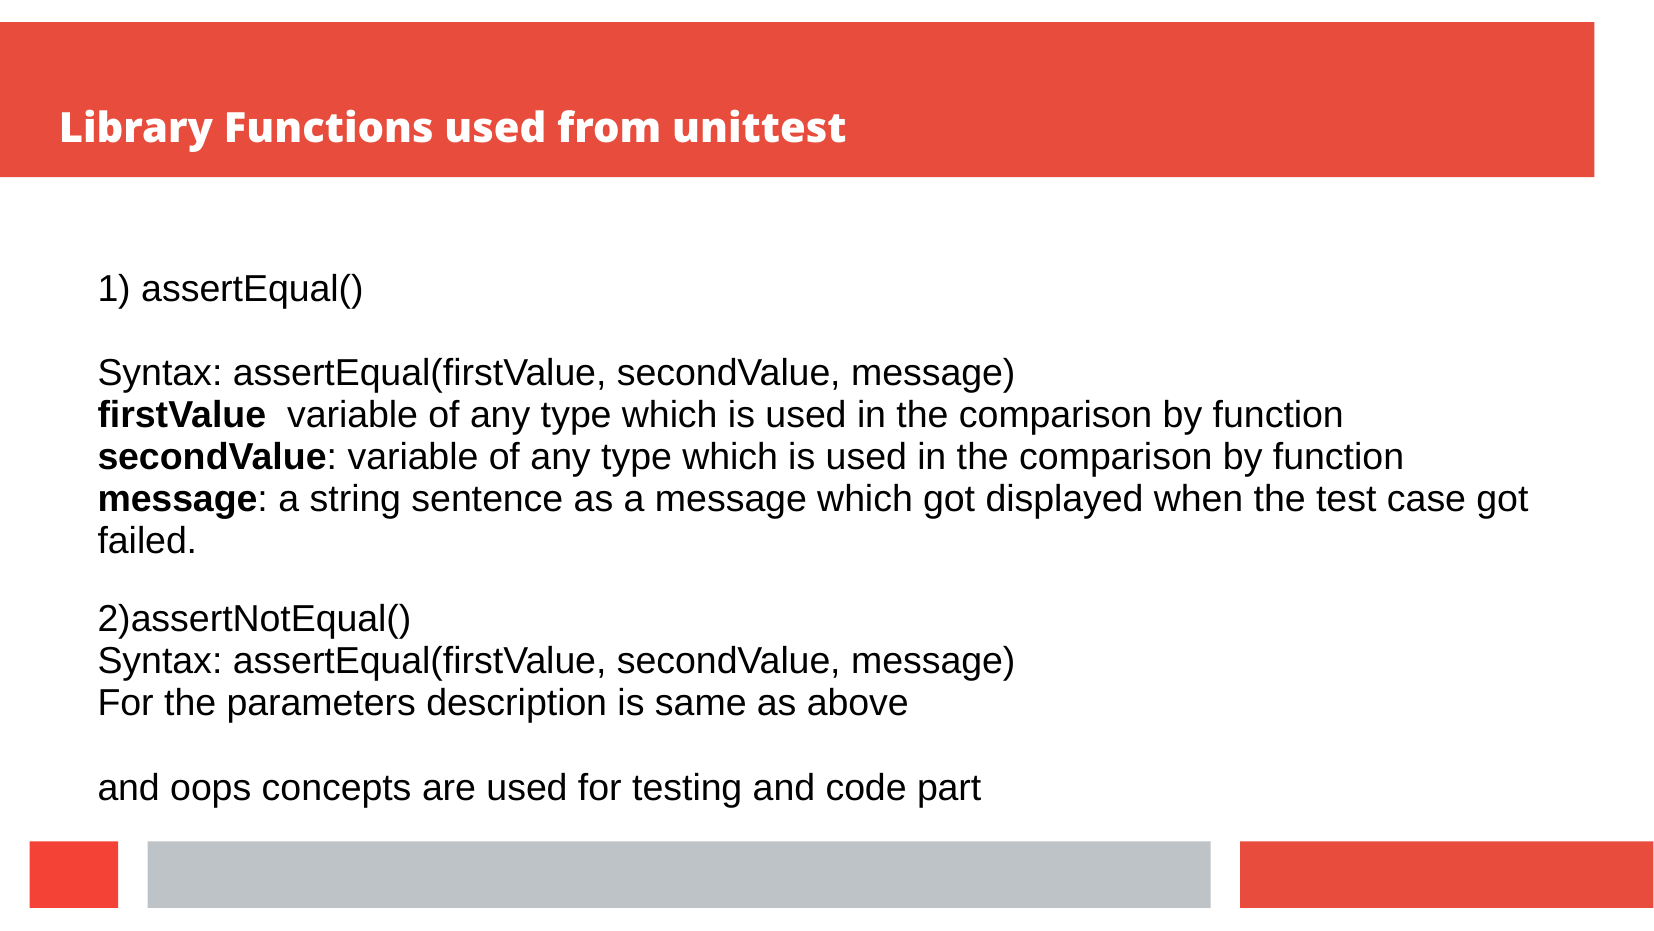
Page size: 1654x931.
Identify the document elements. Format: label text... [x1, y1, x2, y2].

text_box 1) assertEqual() Syntax: assertEqual(firstValue, secondValue, message) firstValue variable of any type which is used in the comparison by function secondValue: variable of any type which is used in the comparison by function message: a string sentence as a message which got displayed when the test case got failed. [82, 259, 1571, 569]
text_box 2)assertNotEqual() Syntax: assertEqual(firstValue, secondValue, message) For the parameters description is same as above and oops concepts are used for testing and code part [82, 590, 1371, 858]
title Library Functions used from unittest [59, 44, 1595, 156]
